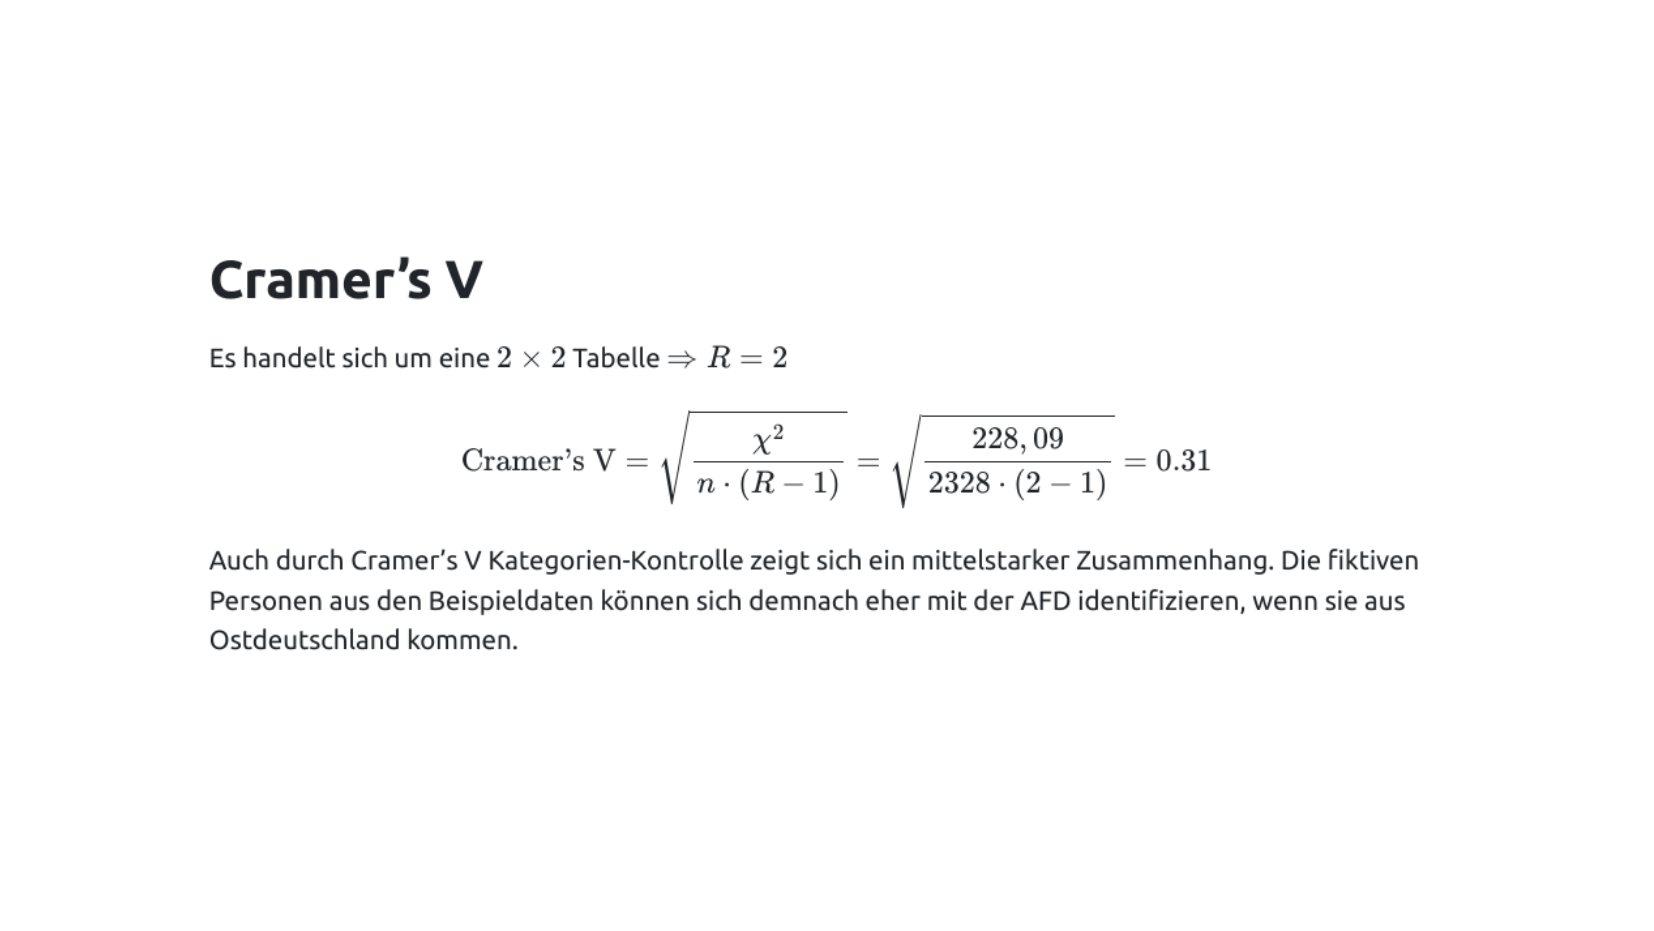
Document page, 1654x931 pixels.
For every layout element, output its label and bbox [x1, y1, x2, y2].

picture [190, 246, 1474, 691]
